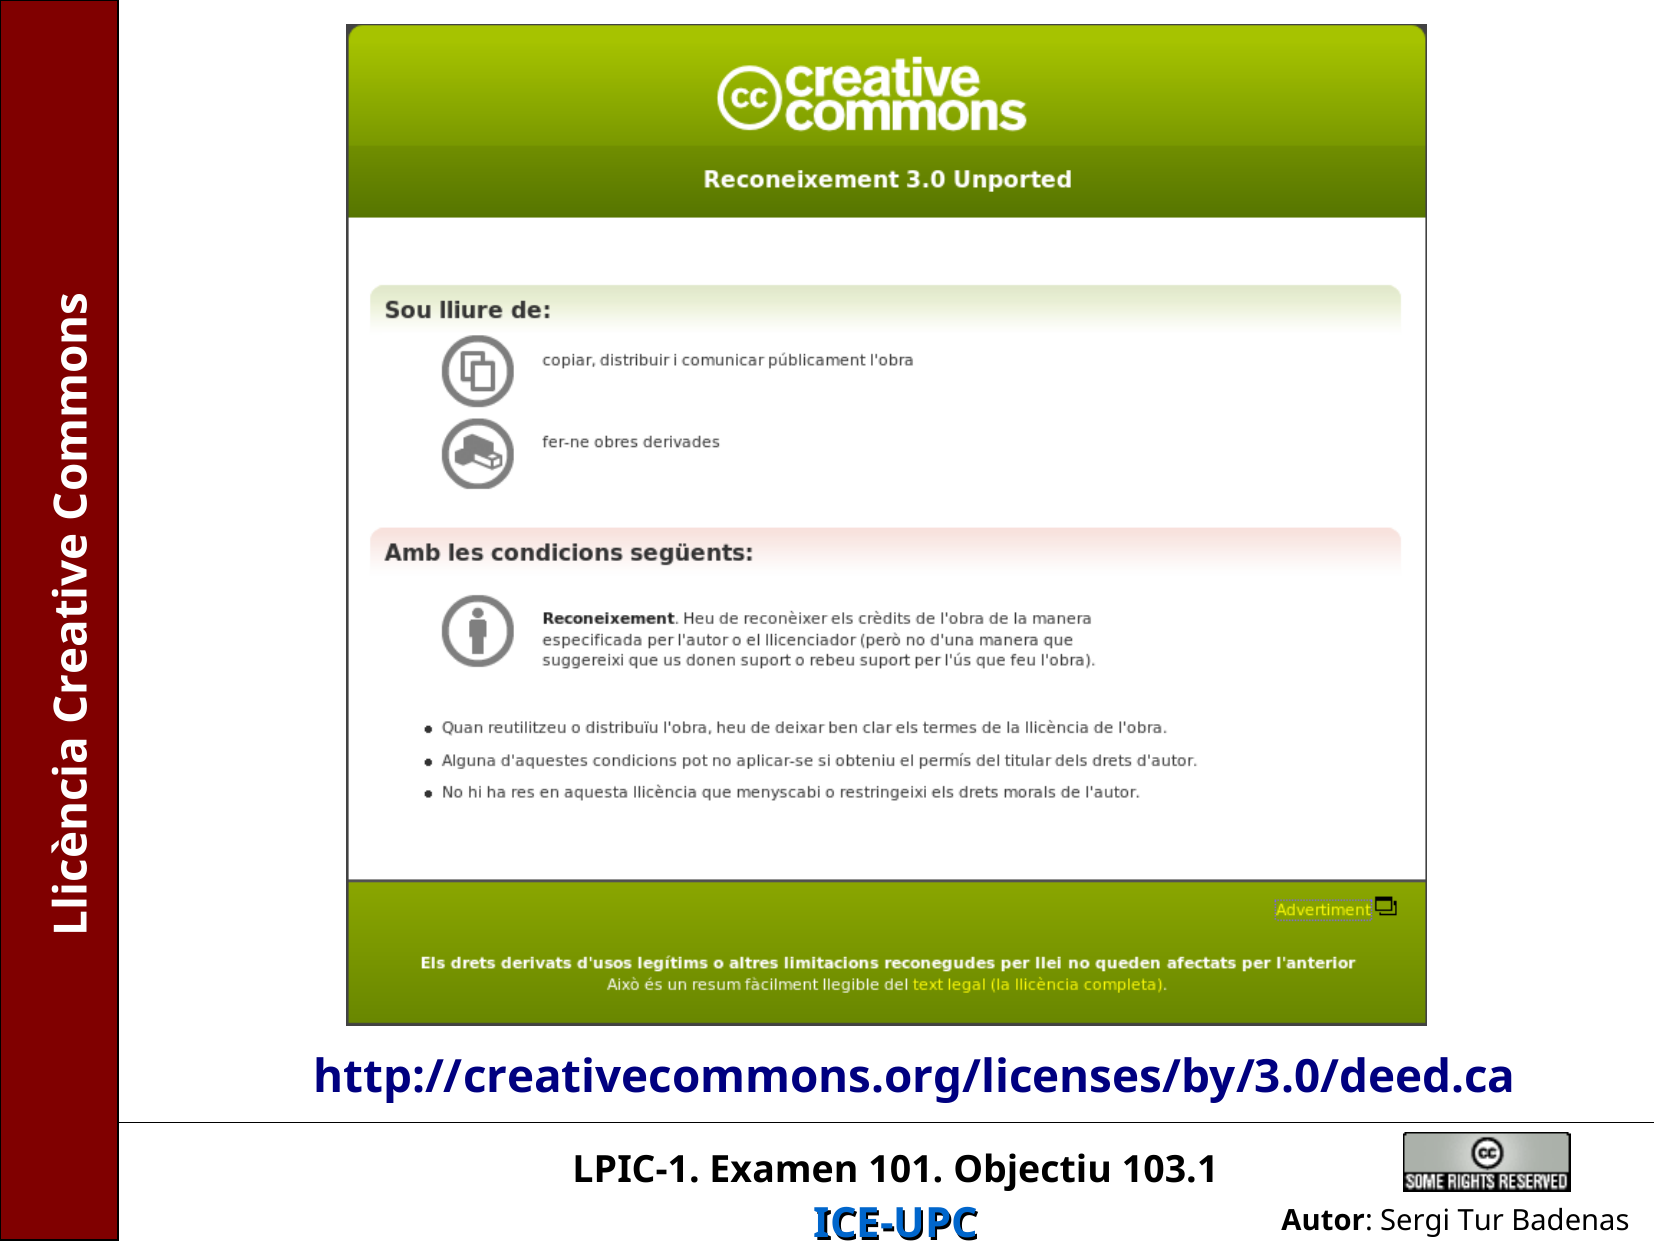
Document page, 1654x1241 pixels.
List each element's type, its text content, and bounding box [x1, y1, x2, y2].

picture [346, 24, 1427, 1026]
picture [1403, 1132, 1571, 1192]
text_box http://creativecommons.org/licenses/by/3.0/deed.ca [298, 1036, 1583, 1111]
